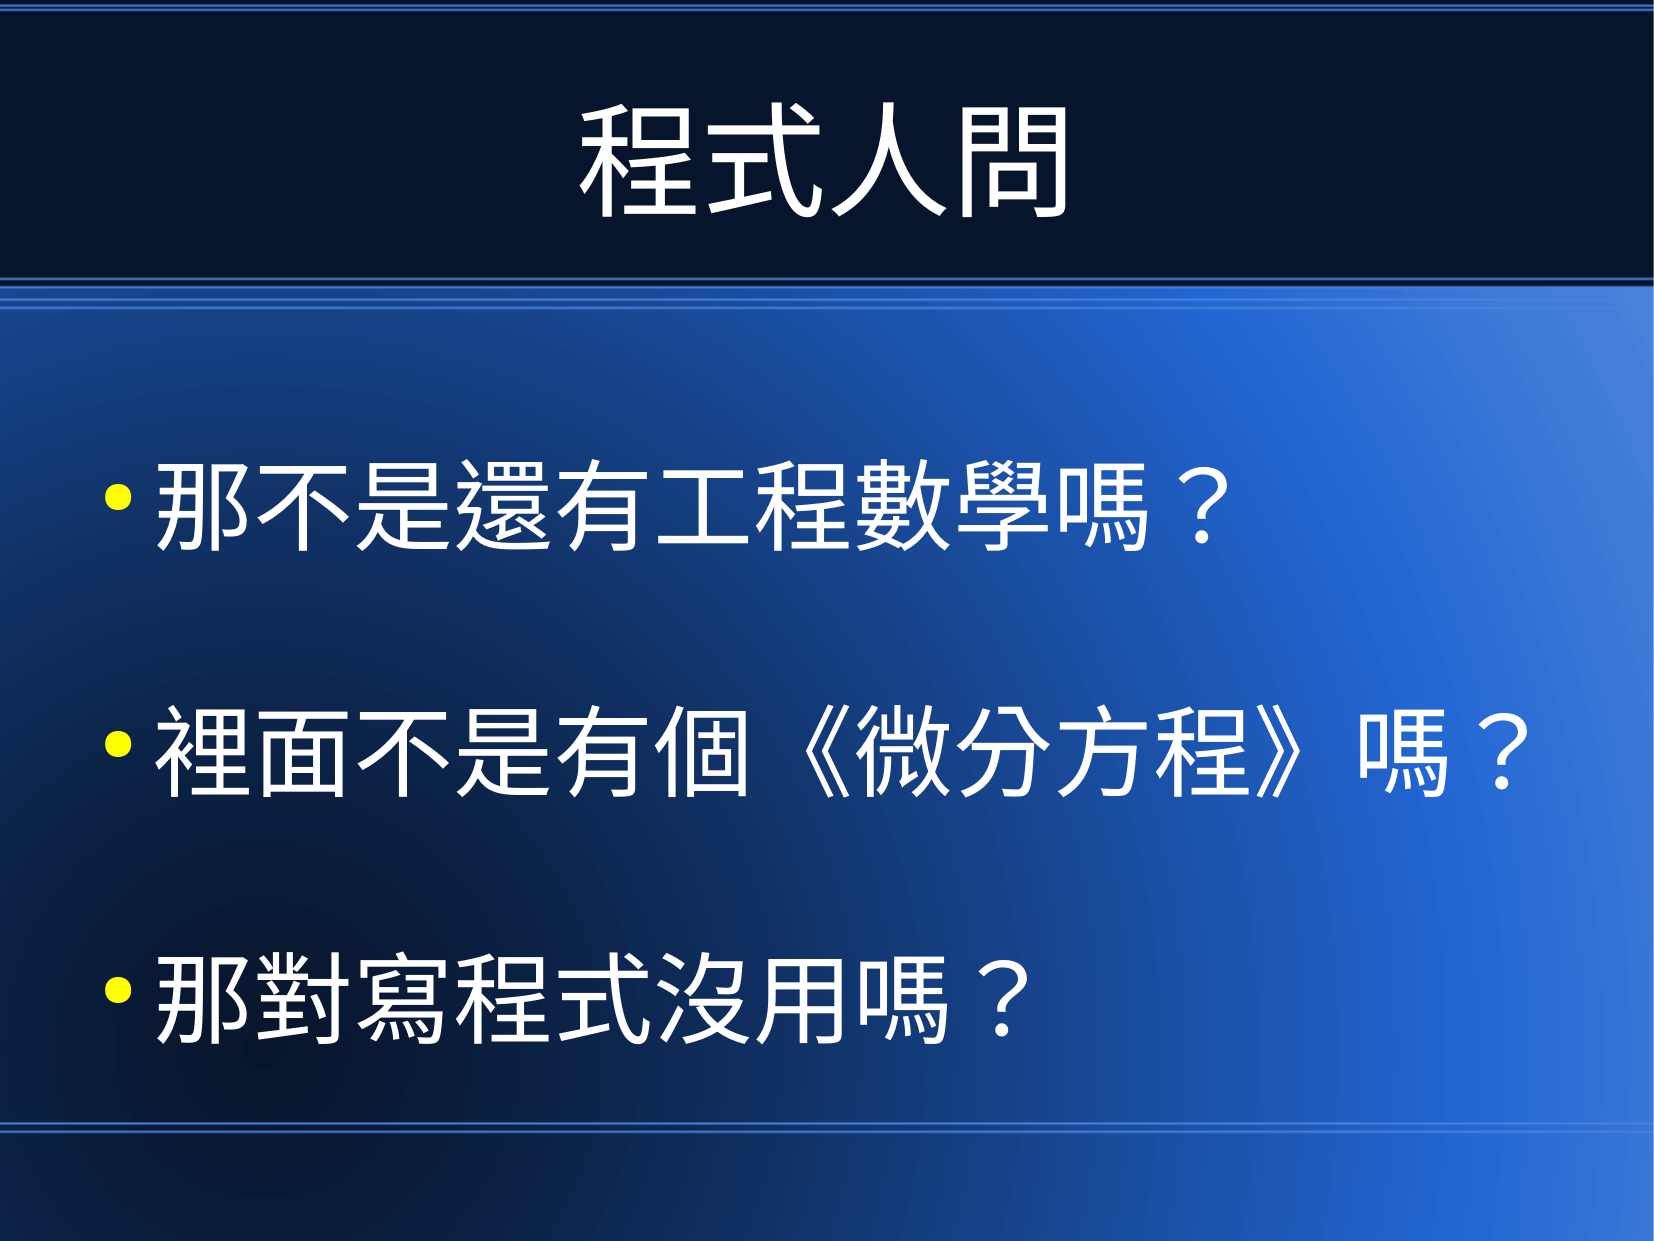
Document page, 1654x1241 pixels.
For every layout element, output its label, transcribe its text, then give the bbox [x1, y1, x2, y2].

title 程式人問 [82, 49, 1571, 257]
picture [0, 0, 1654, 1241]
list 那不是還有工程數學嗎？ 裡面不是有個《微分方程》嗎？ 那對寫程式沒用嗎？ [82, 355, 1571, 1241]
